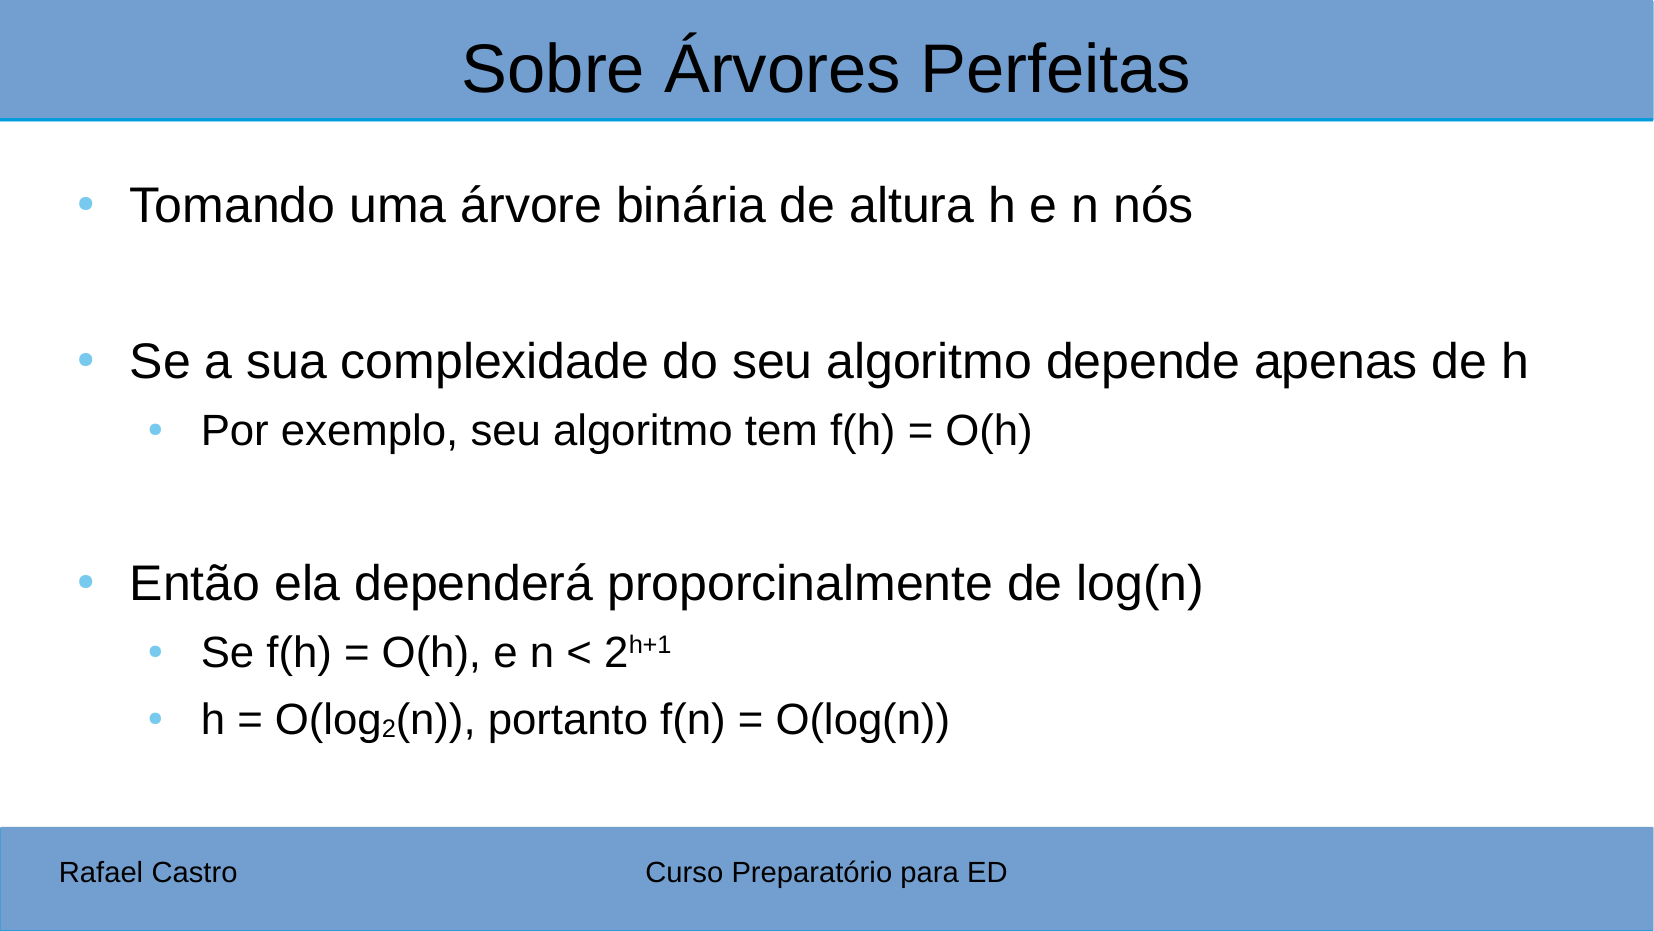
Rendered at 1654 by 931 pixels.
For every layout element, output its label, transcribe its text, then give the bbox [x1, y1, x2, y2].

title Sobre Árvores Perfeitas [59, 29, 1595, 108]
list Tomando uma árvore binária de altura h e n nós Se a sua complexidade do seu algoritmo depende apenas de h Por exemplo, seu algoritmo tem f(h) = O(h) Então ela dependerá proporcinalmente de log(n) Se f(h) = O(h), e n < 2h+1 h = O(log2(n)), portanto f(n) = O(log(n)) [59, 177, 1595, 768]
